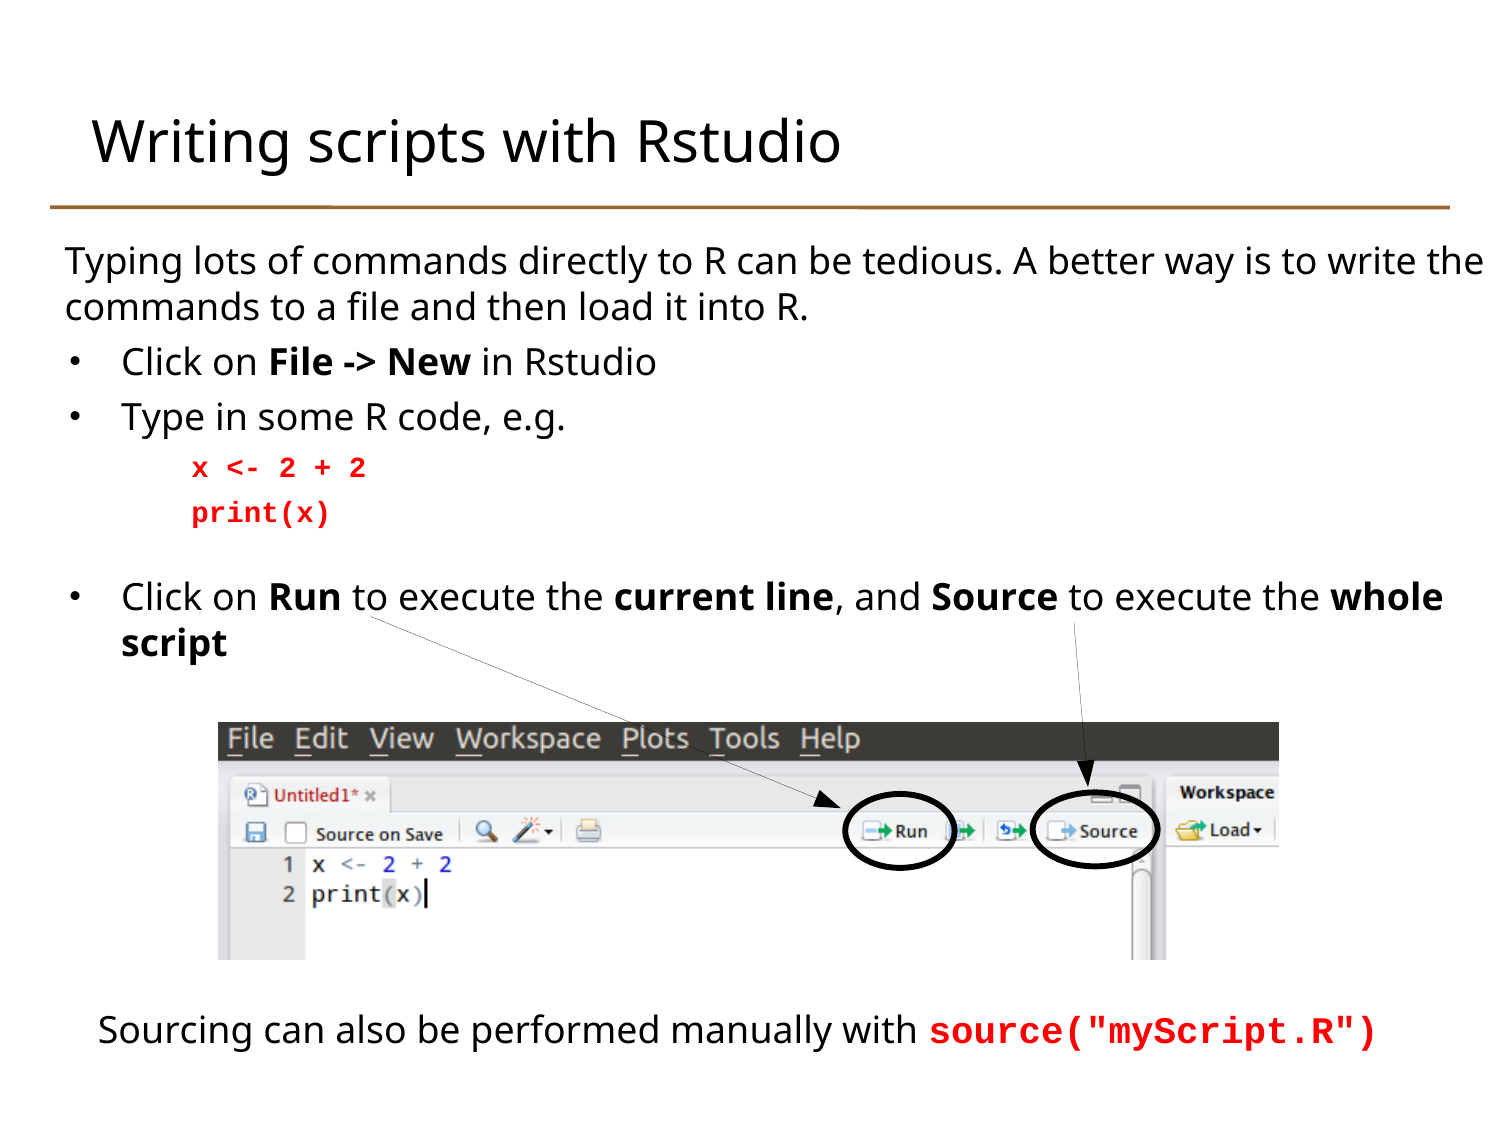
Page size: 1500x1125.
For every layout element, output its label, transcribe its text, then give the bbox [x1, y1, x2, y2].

text_box Typing lots of commands directly to R can be tedious. A better way is to write the commands to a file and then load it into R. Click on File -> New in Rstudio Type in some R code, e.g. x <- 2 + 2 print(x) Click on Run to execute the current line, and Source to execute the whole script Sourcing can also be performed manually with source("myScript.R") [11, 236, 1489, 1064]
text_box Writing scripts with Rstudio [74, 36, 1425, 236]
picture [218, 722, 1279, 960]
